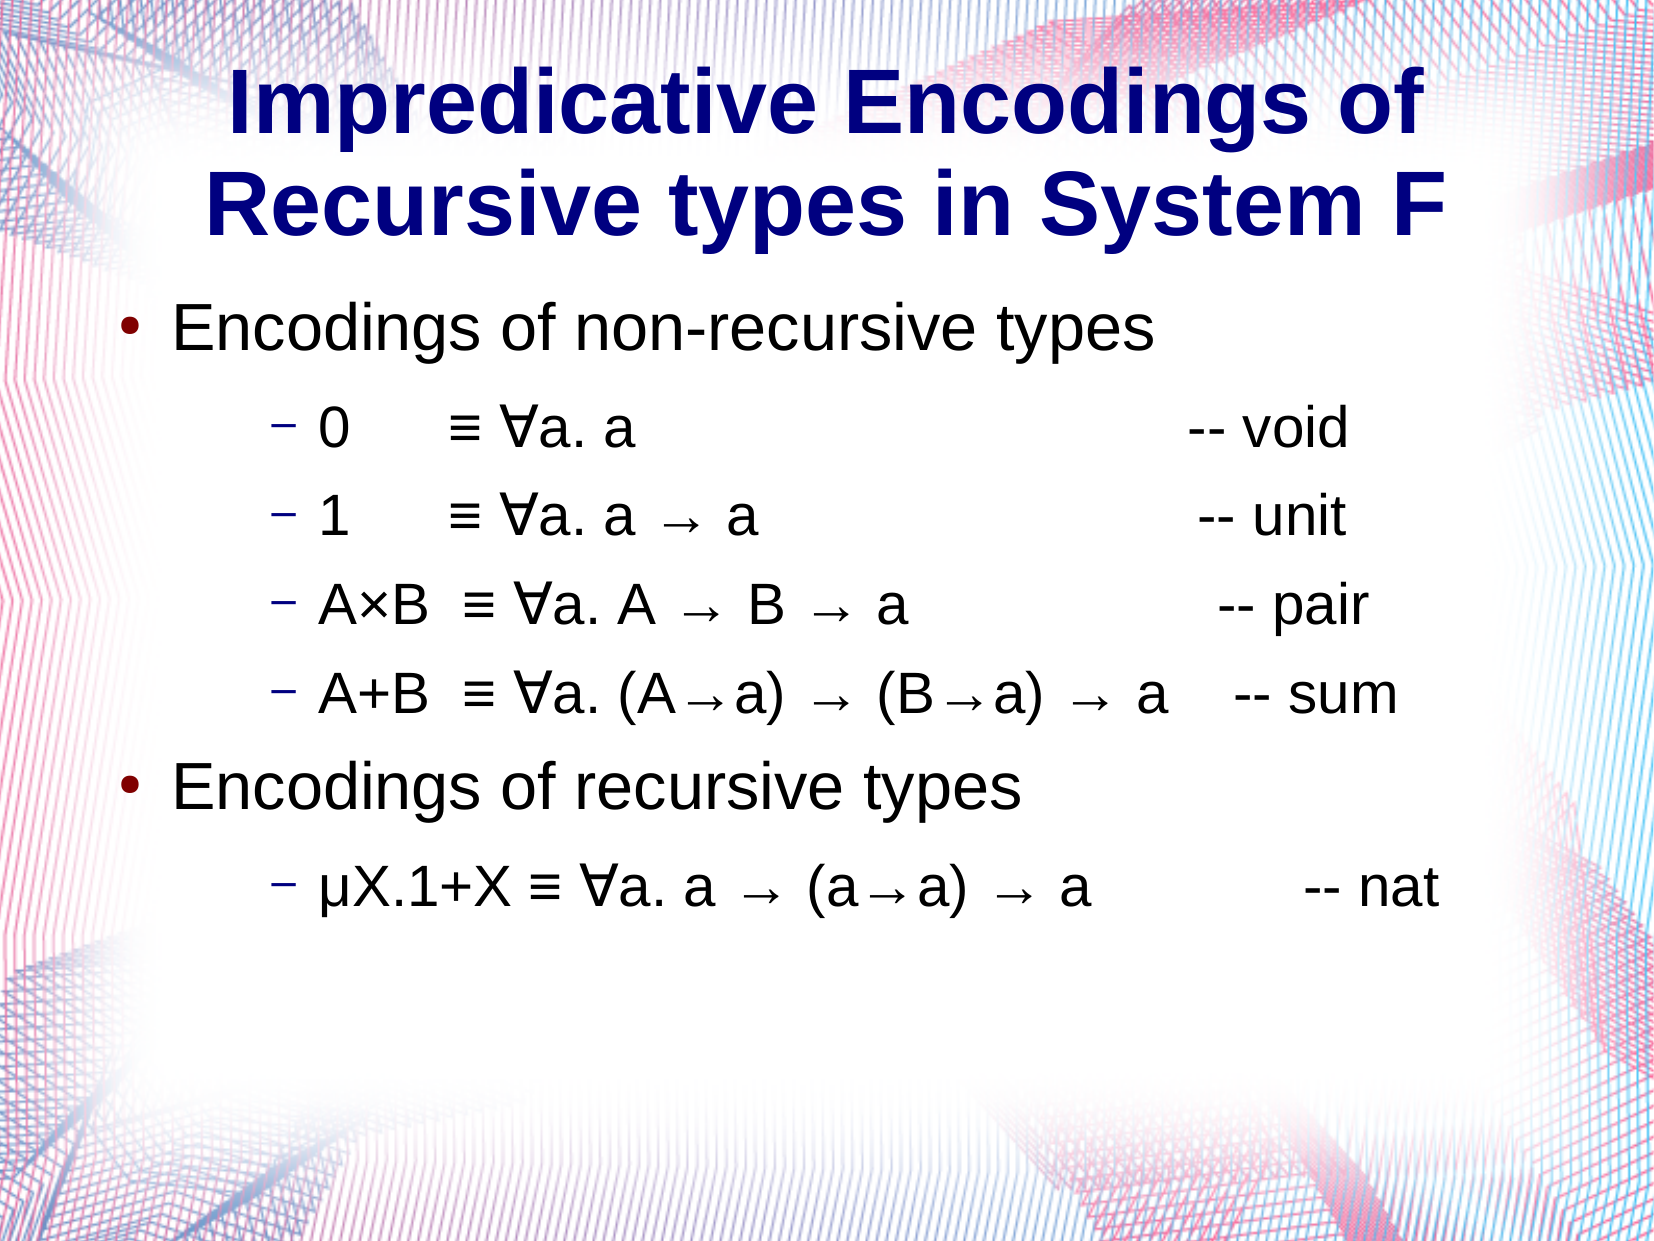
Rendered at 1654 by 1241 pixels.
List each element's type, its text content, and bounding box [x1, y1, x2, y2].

title Impredicative Encodings of Recursive types in System F [82, 49, 1571, 257]
picture [0, 0, 1654, 1241]
list Encodings of non-recursive types 0 ≡ ∀a. a -- void 1 ≡ ∀a. a → a -- unit A×B ≡ ∀a. A → B → a -- pair A+B ≡ ∀a. (A→a) → (B→a) → a -- sum Encodings of recursive types μX.1+X ≡ ∀a. a → (a→a) → a -- nat [82, 290, 1571, 1109]
